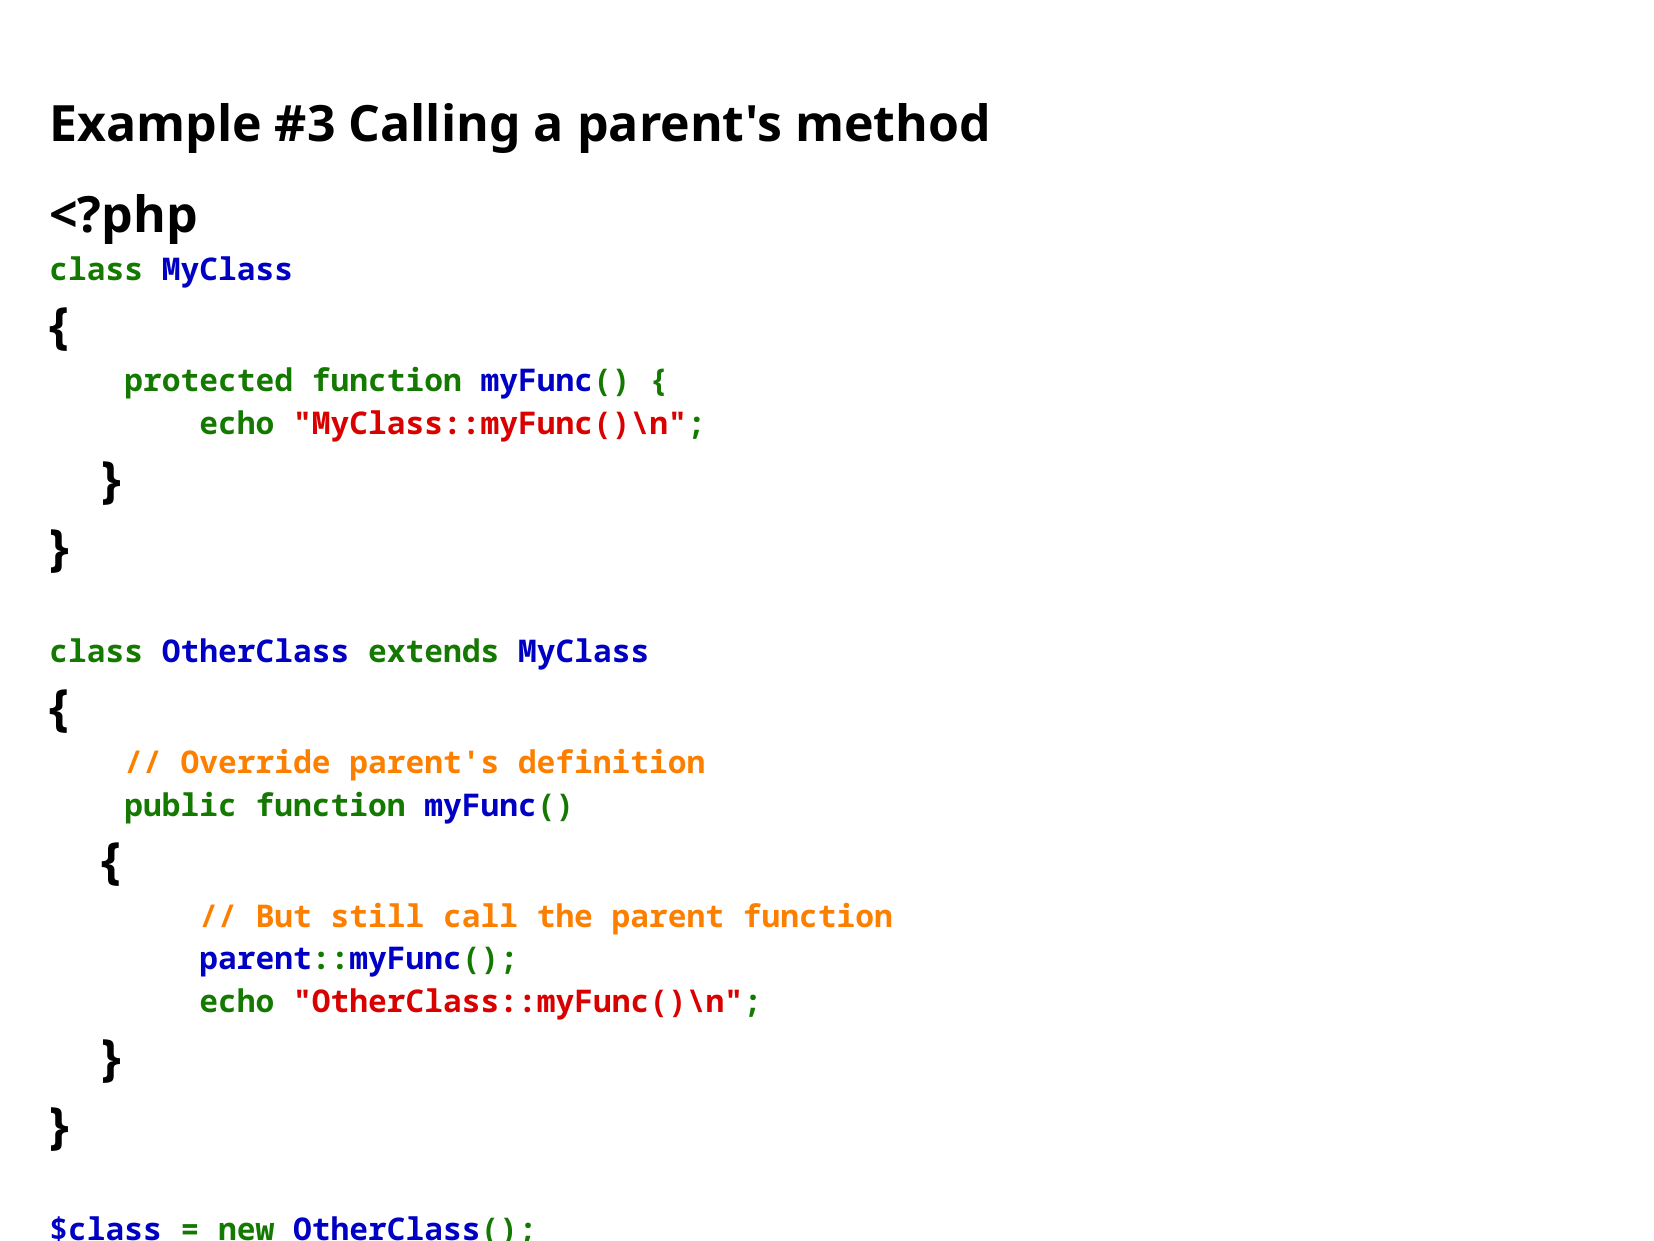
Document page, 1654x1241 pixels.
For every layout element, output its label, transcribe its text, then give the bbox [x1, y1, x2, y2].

subtitle Scope Resolution Operator (::) Example #3 Calling a parent's method <?php class MyClass { protected function myFunc() { echo "MyClass::myFunc()\n"; } } class OtherClass extends MyClass { // Override parent's definition public function myFunc() { // But still call the parent function parent::myFunc(); echo "OtherClass::myFunc()\n"; } } $class = new OtherClass(); $class->myFunc(); ?> [49, 37, 1538, 1240]
